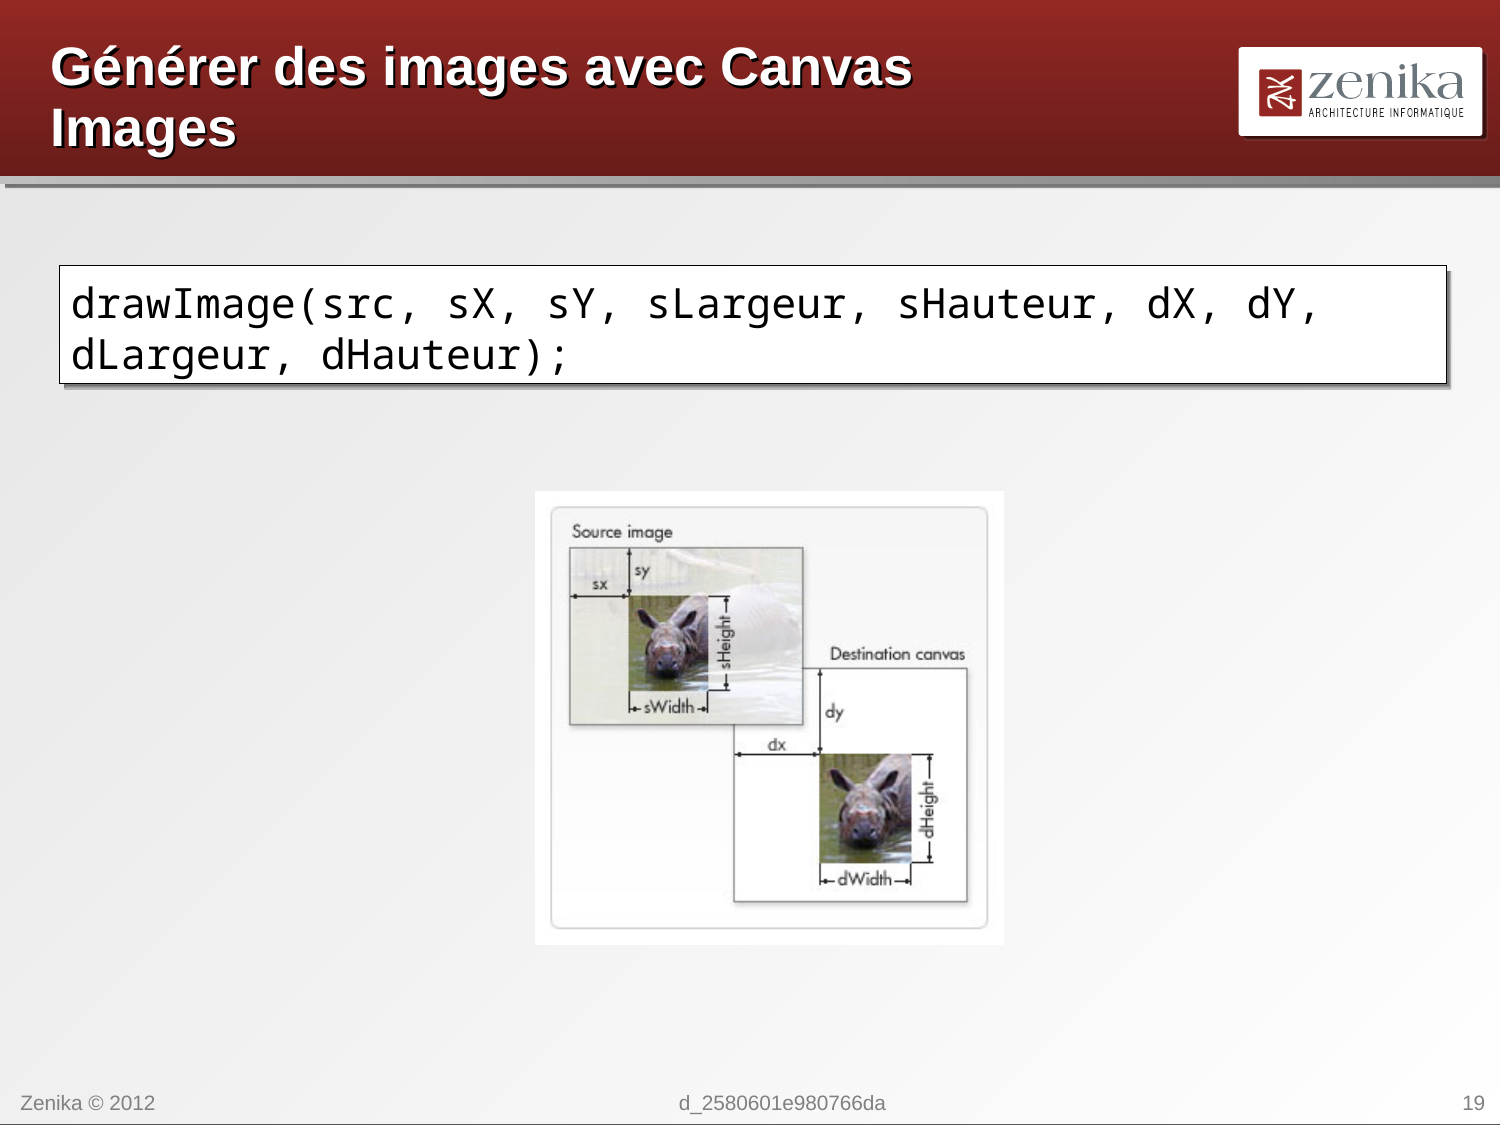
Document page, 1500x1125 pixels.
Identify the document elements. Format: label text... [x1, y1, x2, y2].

list [50, 249, 1435, 1079]
text_box drawImage(src, sX, sY, sLargeur, sHauteur, dX, dY, dLargeur, dHauteur); [59, 265, 1447, 384]
picture [1257, 58, 1464, 125]
title Générer des images avec Canvas Images [50, 15, 1206, 180]
picture [535, 491, 1004, 945]
